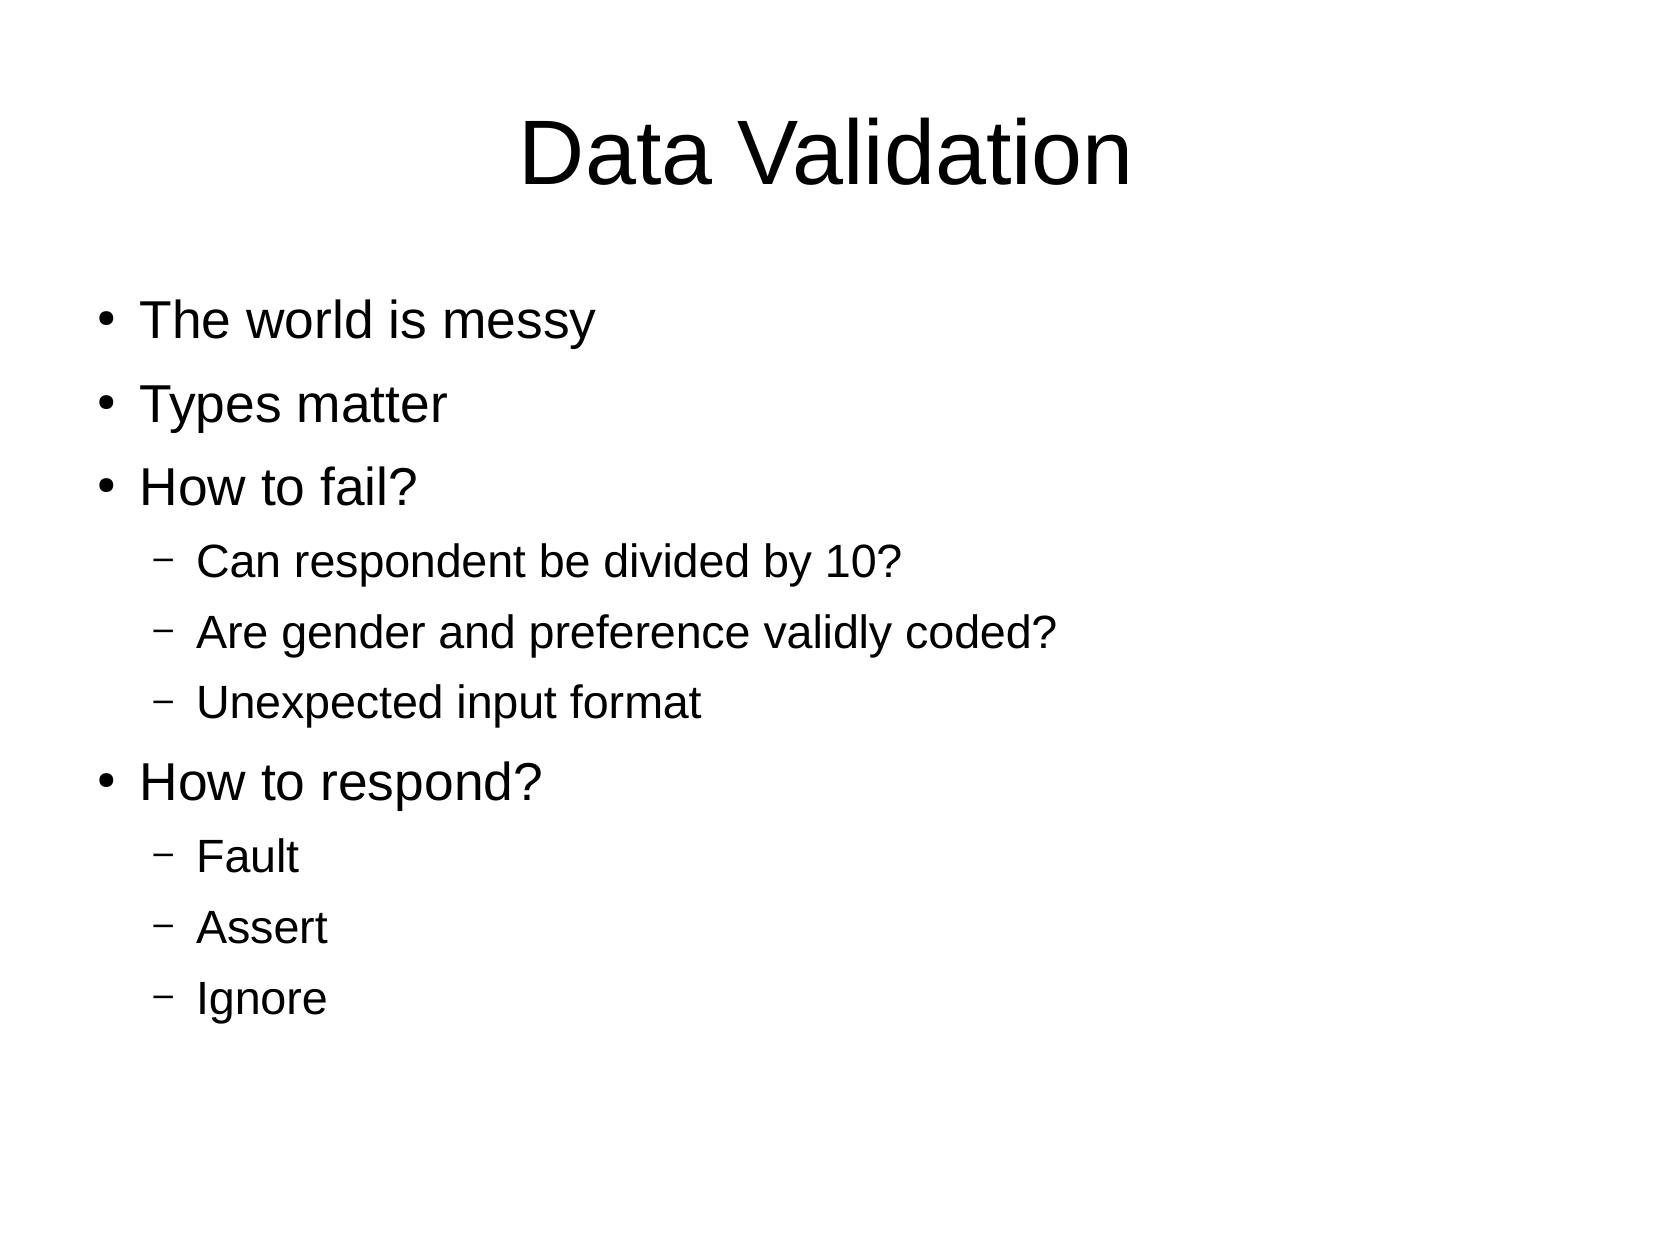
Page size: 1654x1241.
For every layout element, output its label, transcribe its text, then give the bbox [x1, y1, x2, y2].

list The world is messy Types matter How to fail? Can respondent be divided by 10? Are gender and preference validly coded? Unexpected input format How to respond? Fault Assert Ignore [82, 290, 1571, 1036]
title Data Validation [82, 49, 1571, 257]
